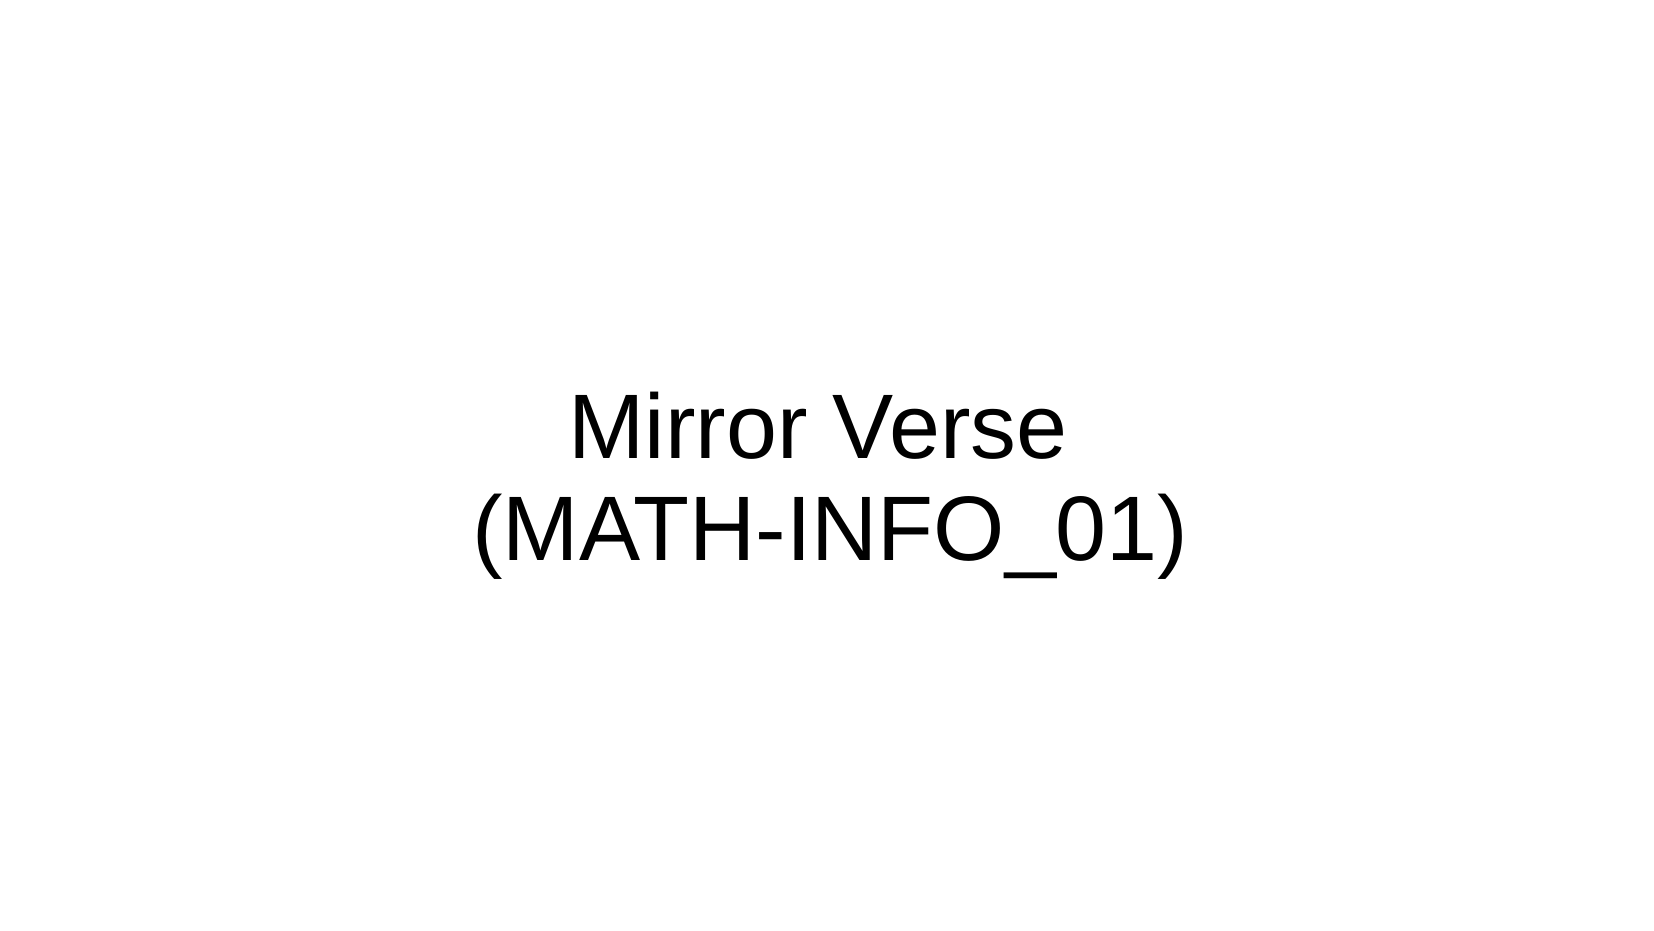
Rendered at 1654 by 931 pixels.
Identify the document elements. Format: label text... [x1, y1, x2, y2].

title Mirror Verse (MATH-INFO_01) [86, 375, 1576, 581]
